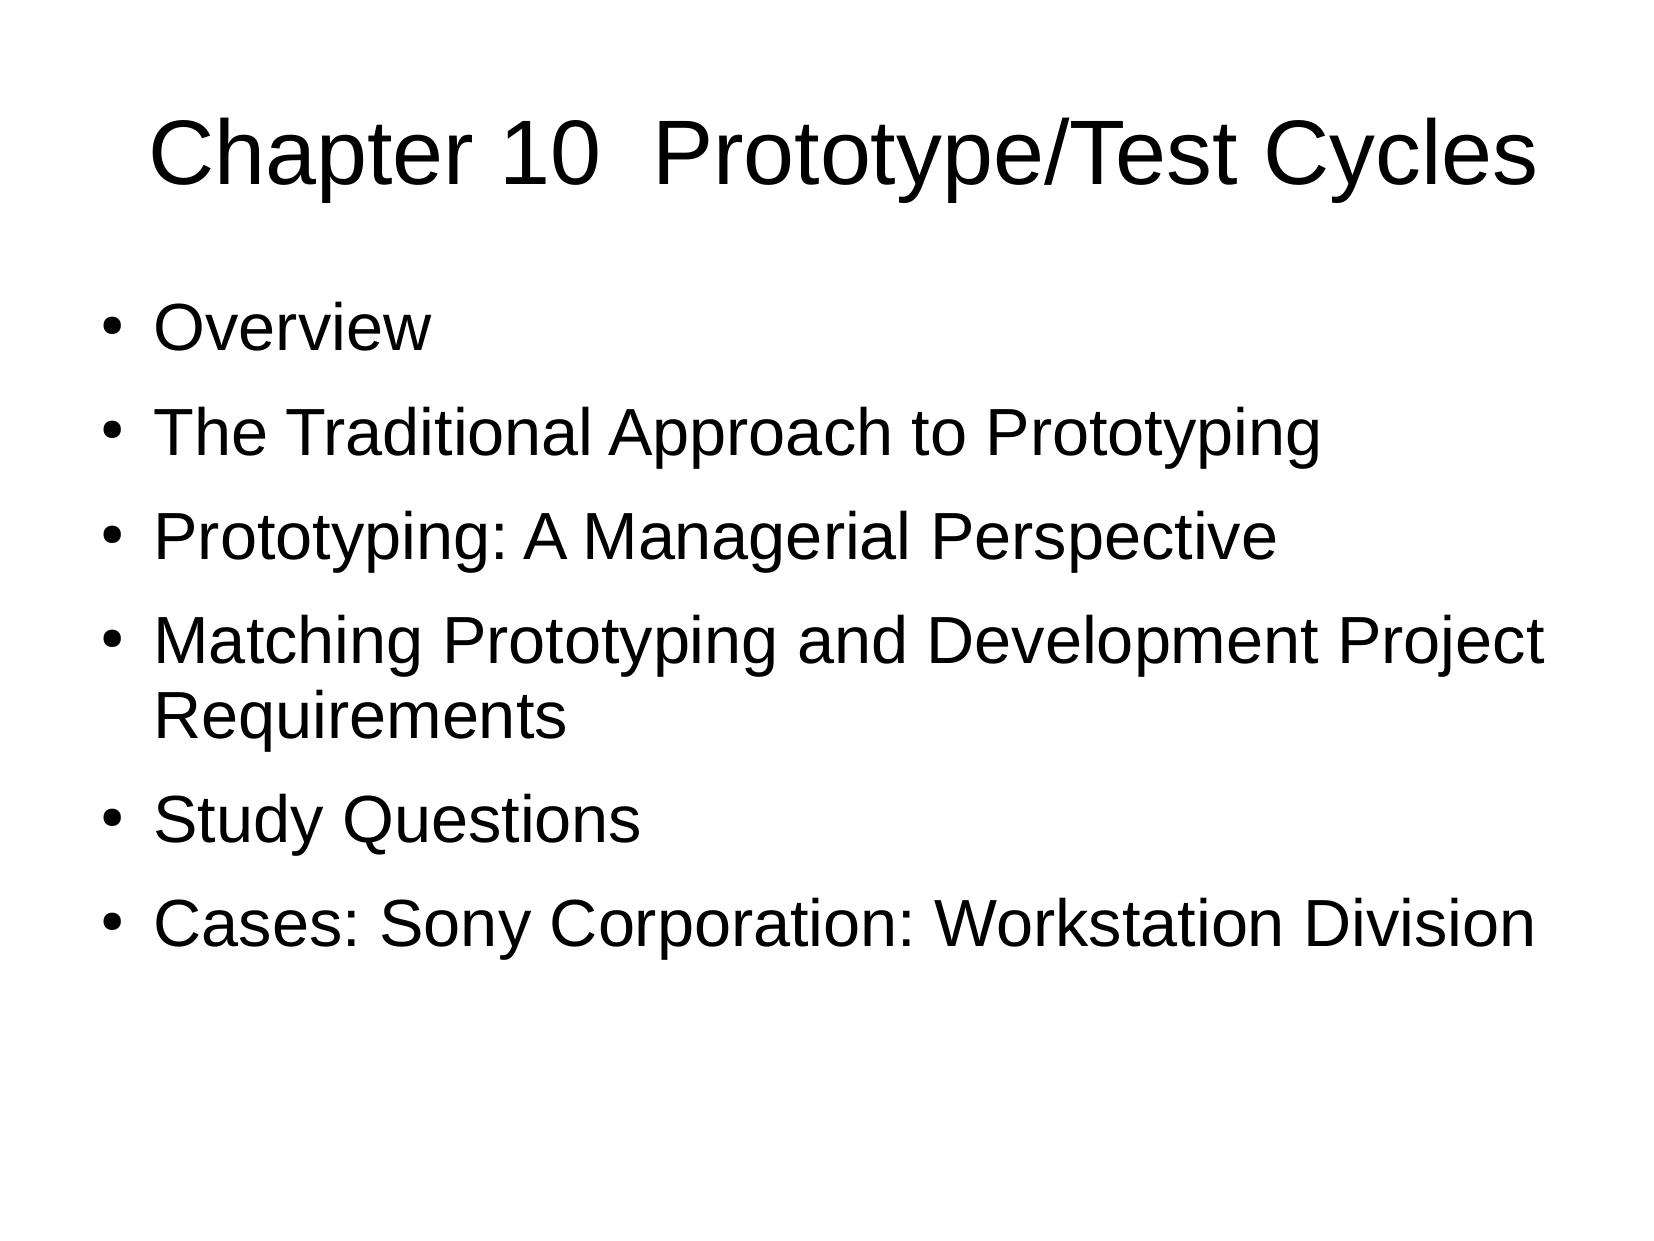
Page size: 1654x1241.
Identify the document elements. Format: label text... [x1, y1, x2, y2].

title Chapter 10 Prototype/Test Cycles [82, 49, 1571, 257]
list Overview The Traditional Approach to Prototyping Prototyping: A Managerial Perspective Matching Prototyping and Development Project Requirements Study Questions Cases: Sony Corporation: Workstation Division [82, 290, 1571, 1010]
